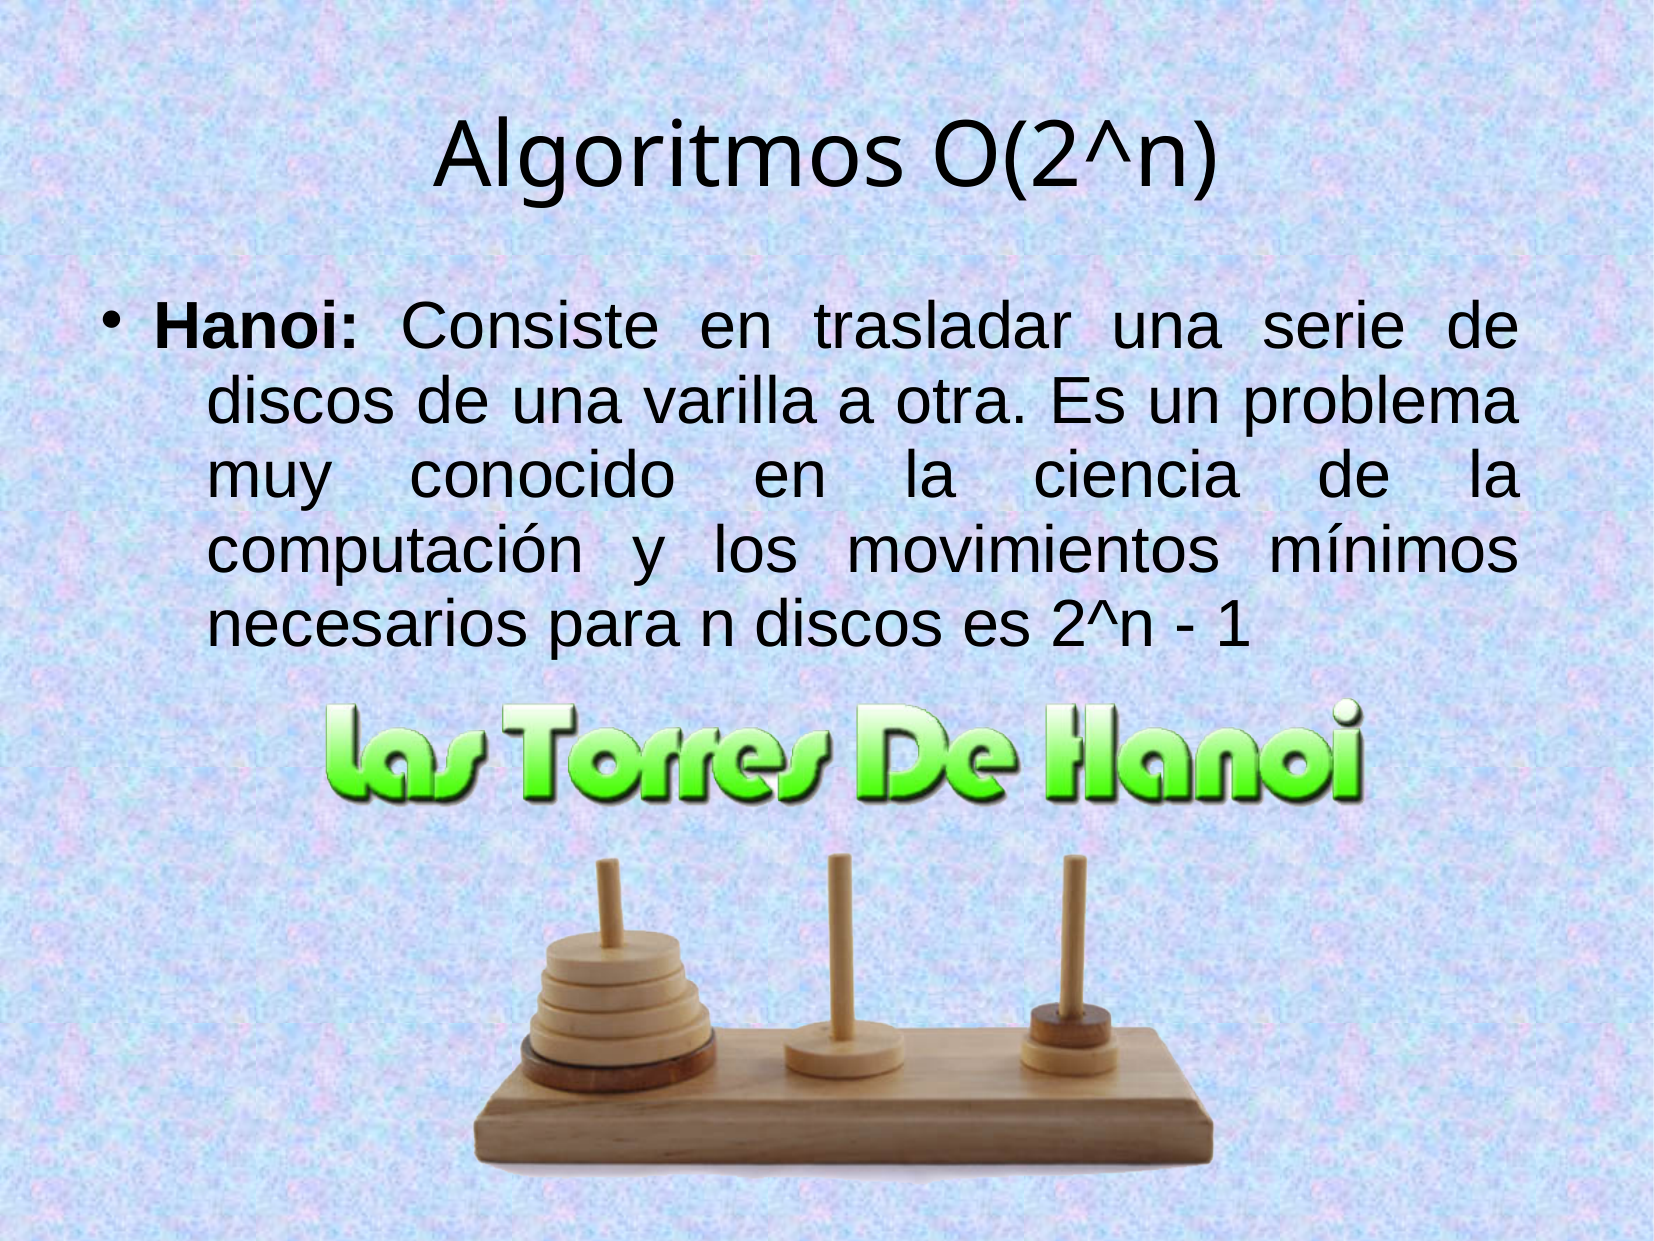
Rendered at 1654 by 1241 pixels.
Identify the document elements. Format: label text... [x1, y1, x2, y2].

picture [299, 678, 1390, 1204]
list Hanoi: Consiste en trasladar una serie de discos de una varilla a otra. Es un problema muy conocido en la ciencia de la computación y los movimientos mínimos necesarios para n discos es 2^n - 1 [65, 174, 1554, 895]
title Algoritmos O(2^n) [82, 49, 1571, 257]
